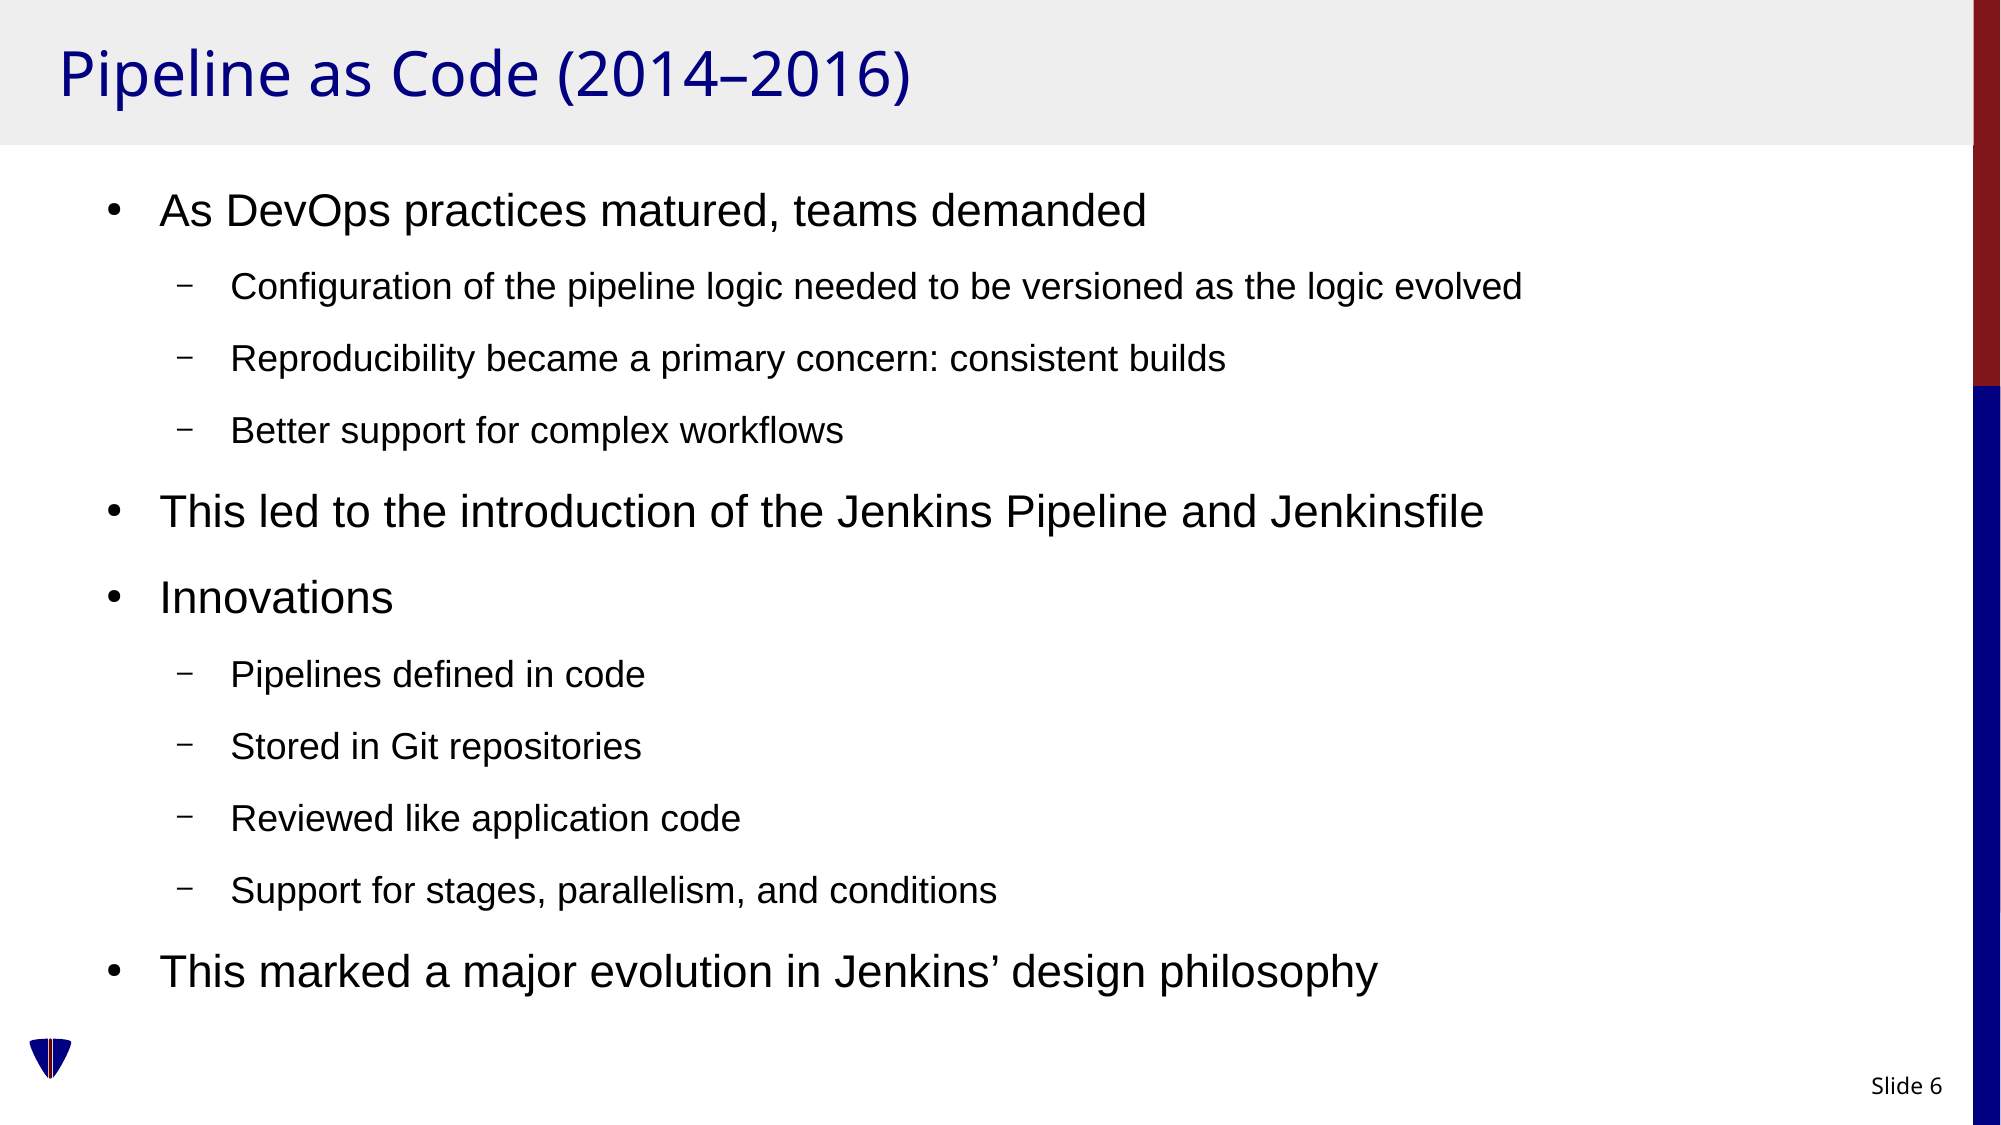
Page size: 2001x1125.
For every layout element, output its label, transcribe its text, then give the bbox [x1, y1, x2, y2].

title Pipeline as Code (2014–2016) [0, 0, 1974, 146]
list As DevOps practices matured, teams demanded Configuration of the pipeline logic needed to be versioned as the logic evolved Reproducibility became a primary concern: consistent builds Better support for complex workflows This led to the introduction of the Jenkins Pipeline and Jenkinsfile Innovations Pipelines defined in code Stored in Git repositories Reviewed like application code Support for stages, parallelism, and conditions This marked a major evolution in Jenkins’ design philosophy [88, 177, 1802, 1034]
